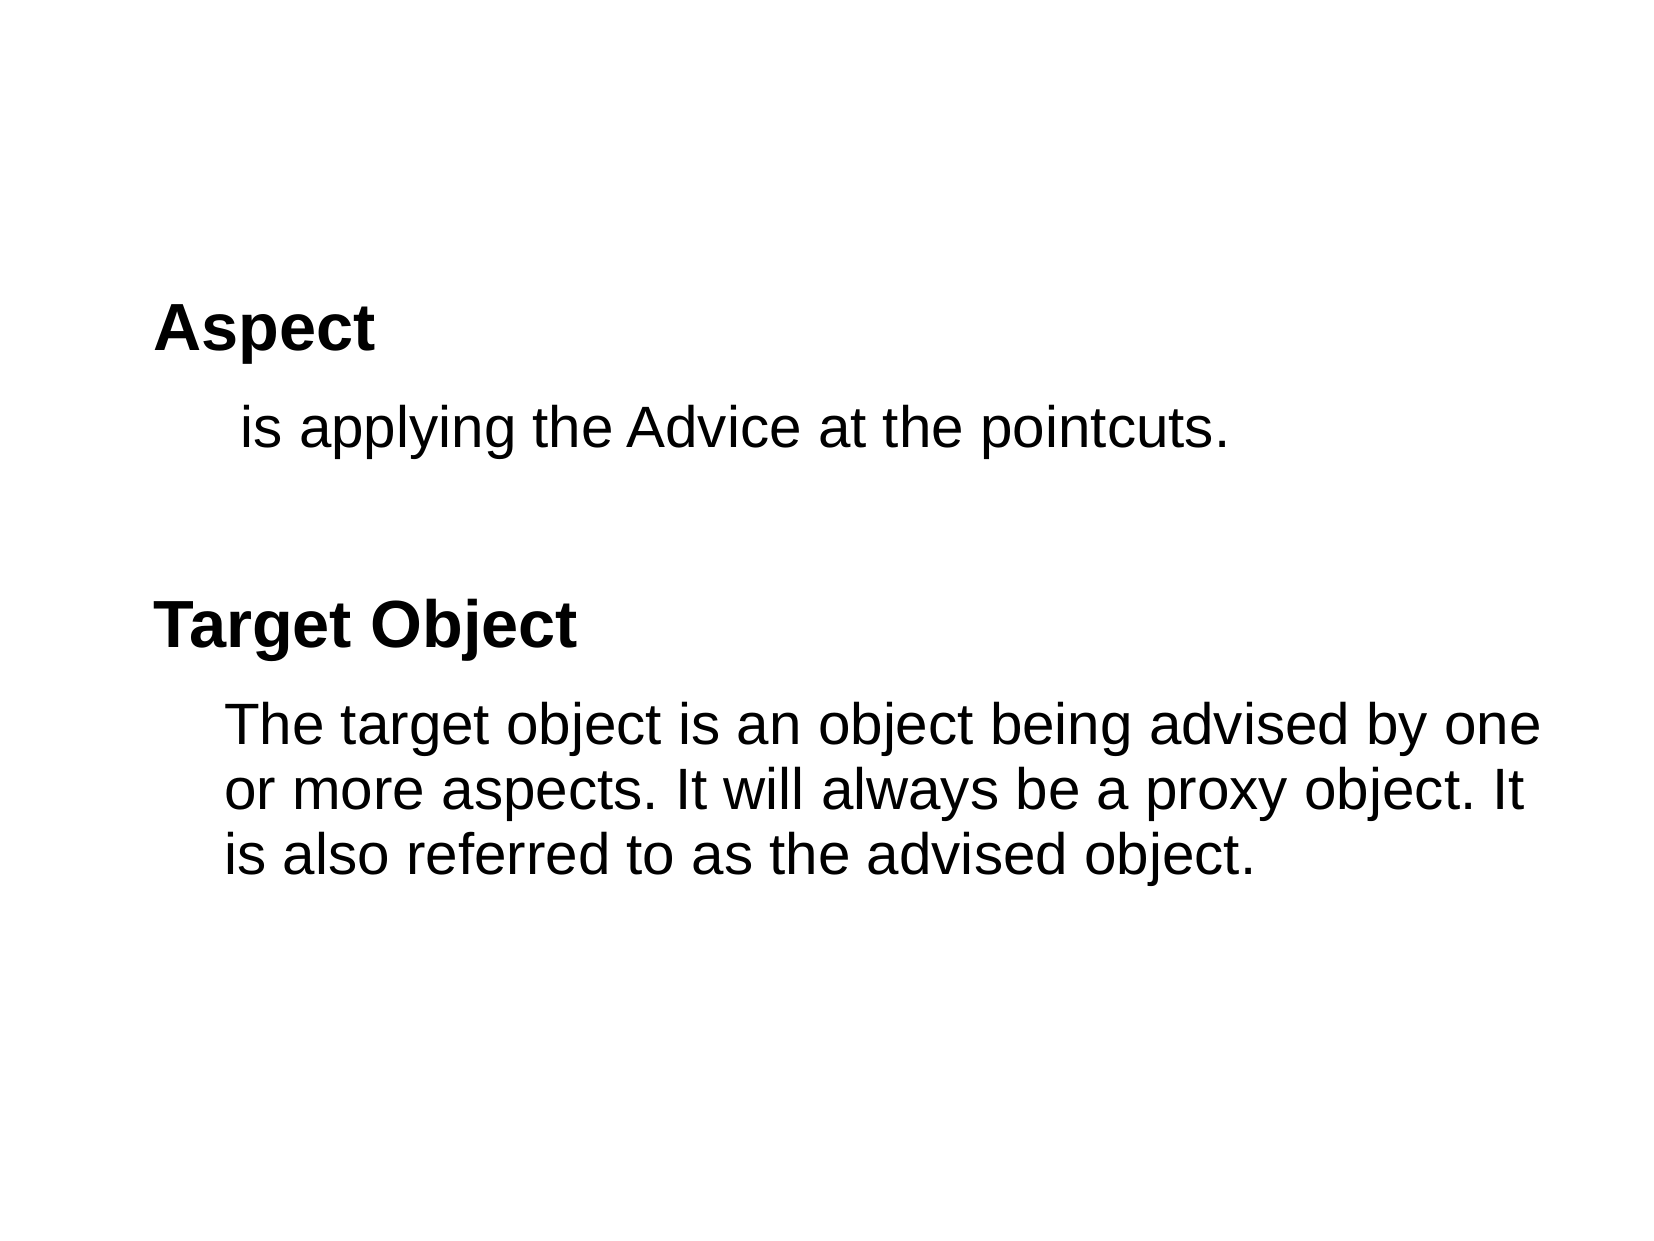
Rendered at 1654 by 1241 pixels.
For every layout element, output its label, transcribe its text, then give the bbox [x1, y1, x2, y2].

list Aspect is applying the Advice at the pointcuts. Target Object The target object is an object being advised by one or more aspects. It will always be a proxy object. It is also referred to as the advised object. [82, 290, 1571, 1109]
